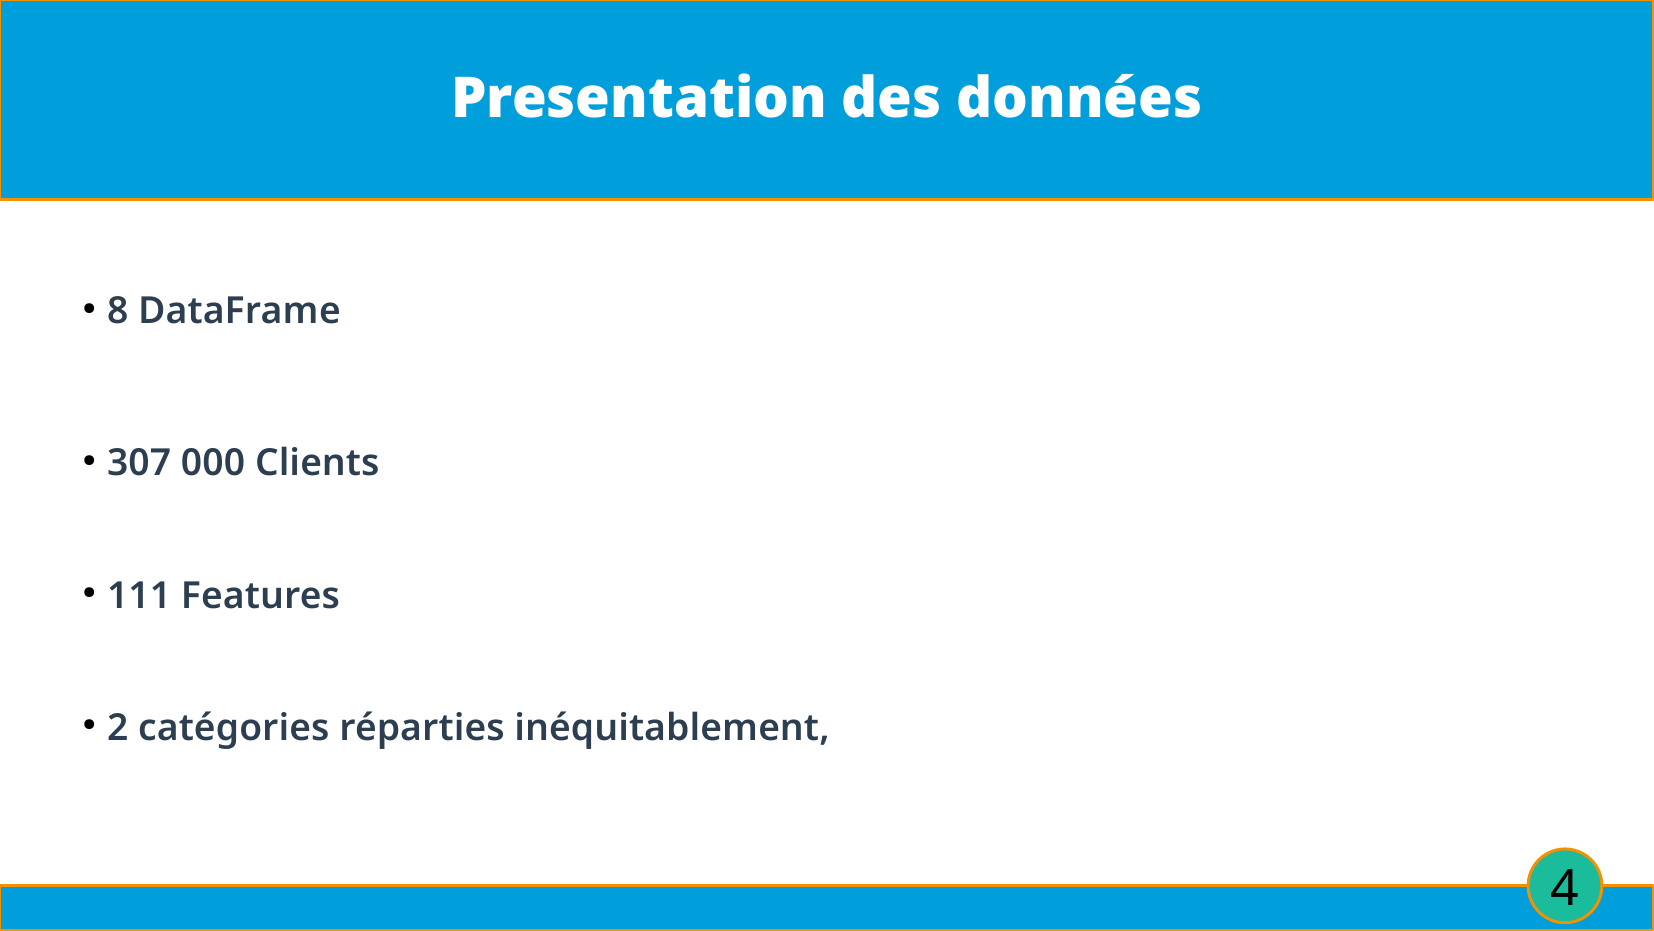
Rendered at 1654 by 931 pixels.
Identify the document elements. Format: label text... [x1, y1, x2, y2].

list 8 DataFrame 307 000 Clients 111 Features 2 catégories réparties inéquitablement, [82, 217, 1571, 758]
title Presentation des données [59, 37, 1595, 155]
